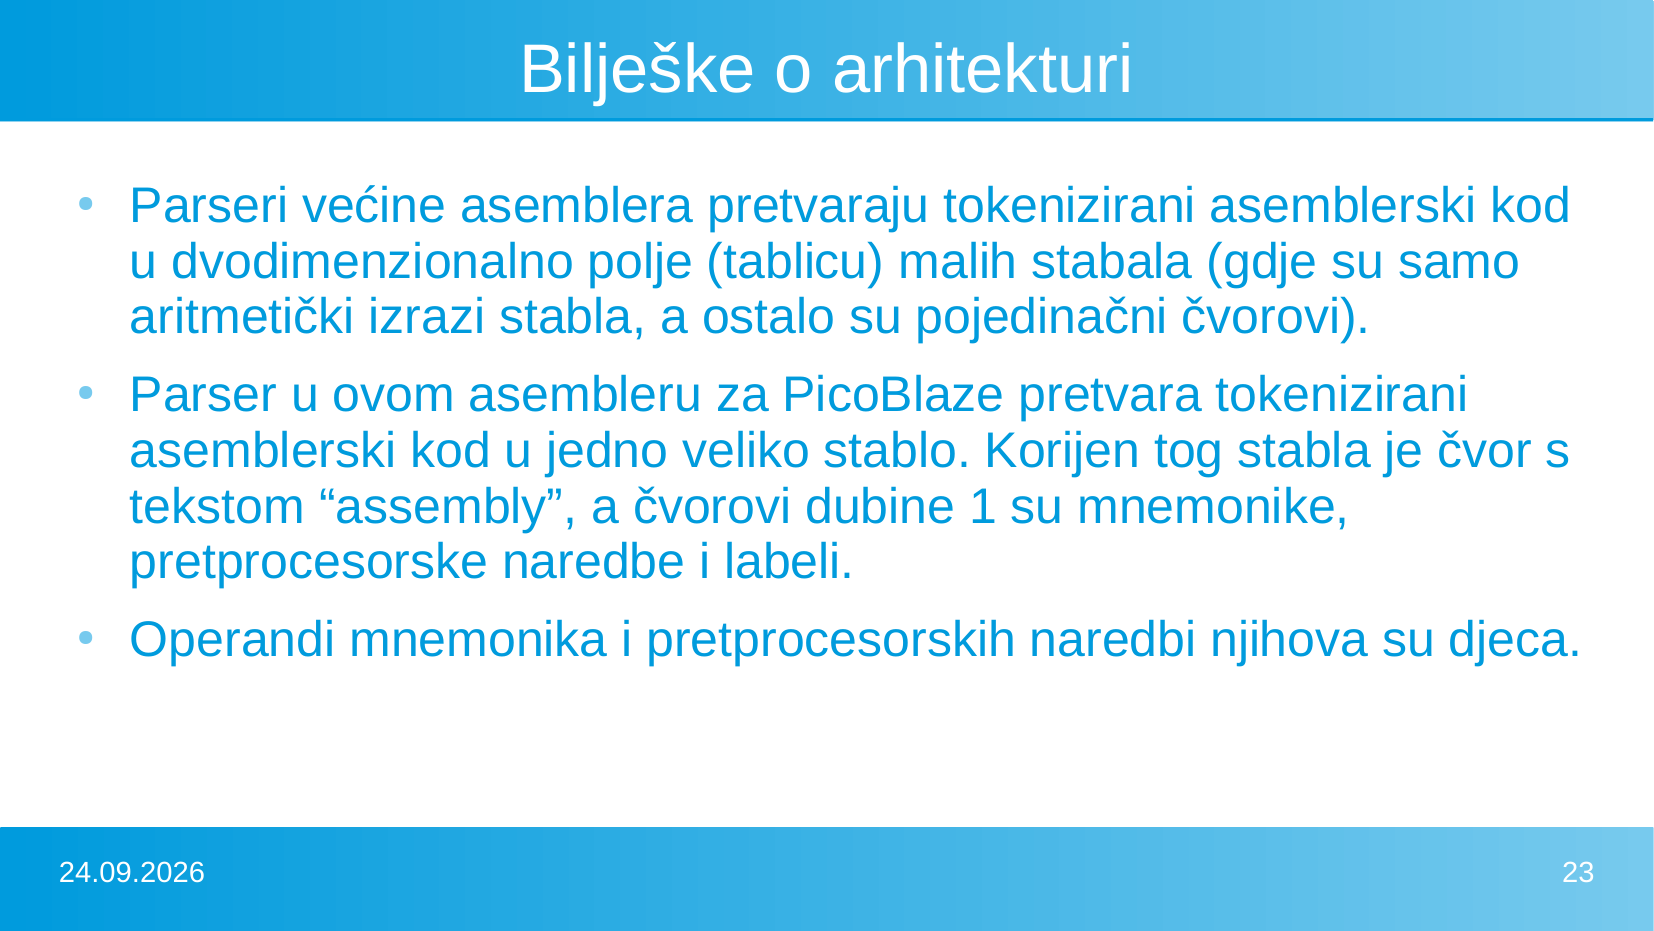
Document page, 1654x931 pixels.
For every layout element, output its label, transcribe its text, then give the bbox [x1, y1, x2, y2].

title Bilješke o arhitekturi [59, 29, 1595, 108]
list Parseri većine asemblera pretvaraju tokenizirani asemblerski kod u dvodimenzionalno polje (tablicu) malih stabala (gdje su samo aritmetički izrazi stabla, a ostalo su pojedinačni čvorovi). Parser u ovom asembleru za PicoBlaze pretvara tokenizirani asemblerski kod u jedno veliko stablo. Korijen tog stabla je čvor s tekstom “assembly”, a čvorovi dubine 1 su mnemonike, pretprocesorske naredbe i labeli. Operandi mnemonika i pretprocesorskih naredbi njihova su djeca. [59, 177, 1595, 768]
